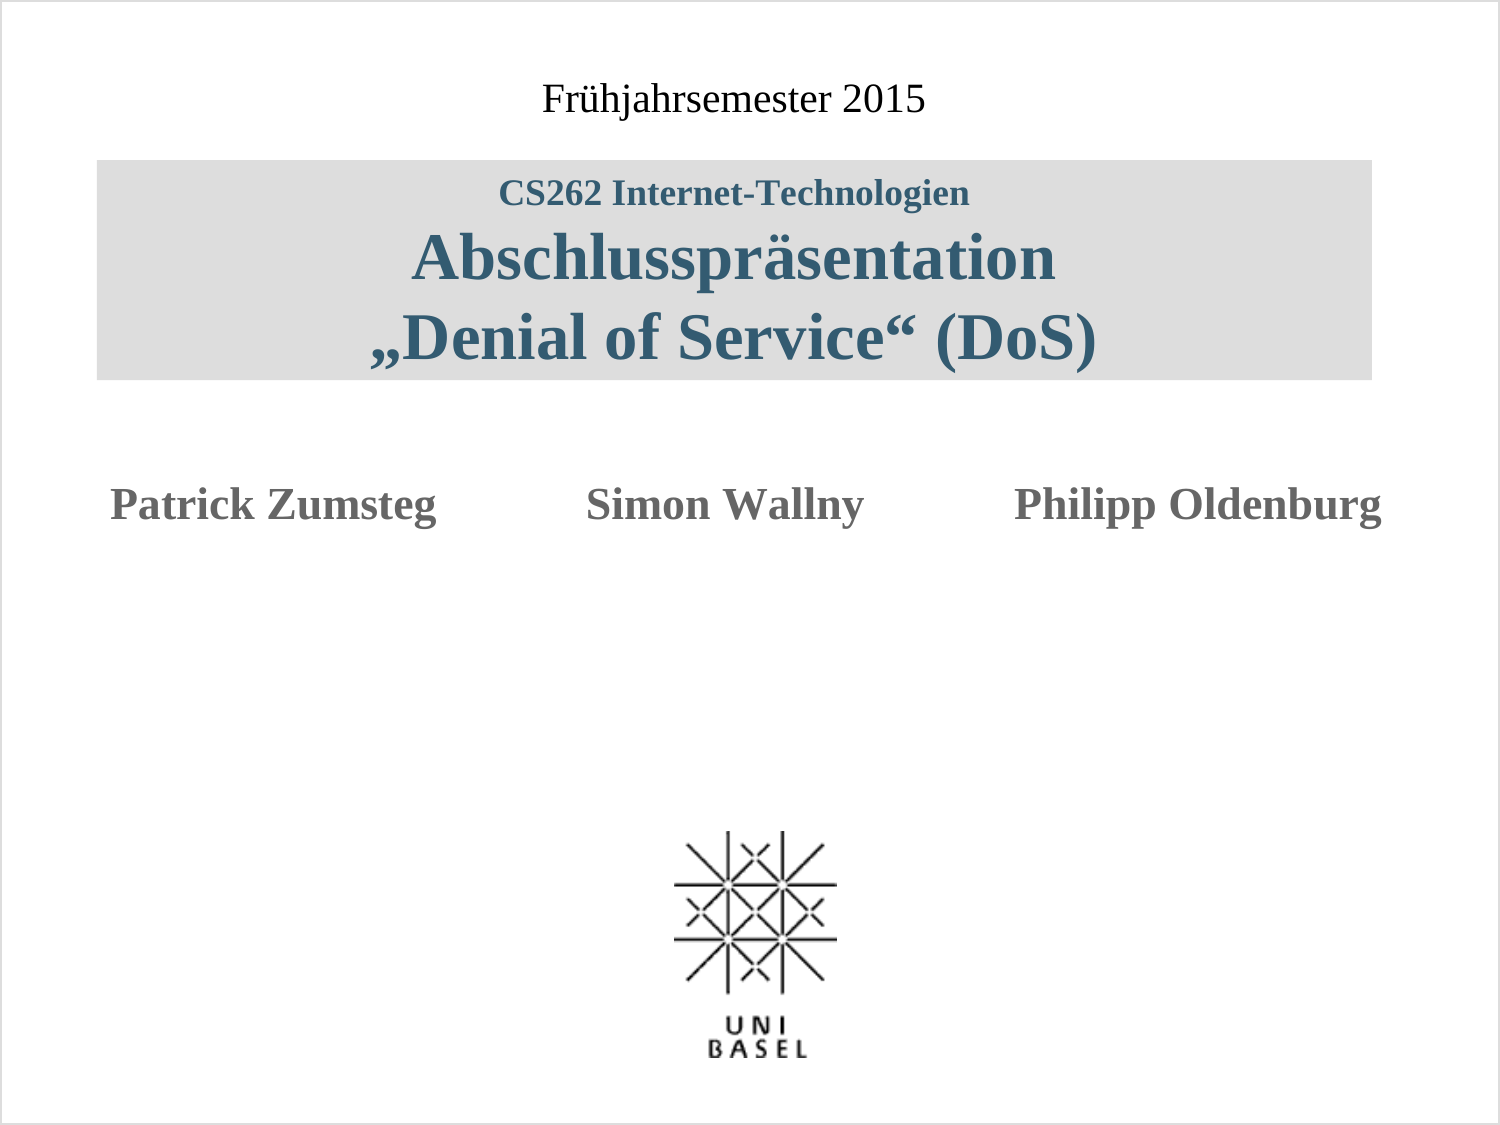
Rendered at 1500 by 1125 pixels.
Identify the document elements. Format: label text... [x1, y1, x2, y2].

text_box Frühjahrsemester 2015 [209, 63, 1260, 139]
text_box CS262 Internet-Technologien Abschlusspräsentation „Denial of Service“ (DoS) [96, 160, 1372, 381]
picture [674, 831, 837, 1059]
text_box Patrick Zumsteg Simon Wallny Philipp Oldenburg [95, 466, 1398, 537]
